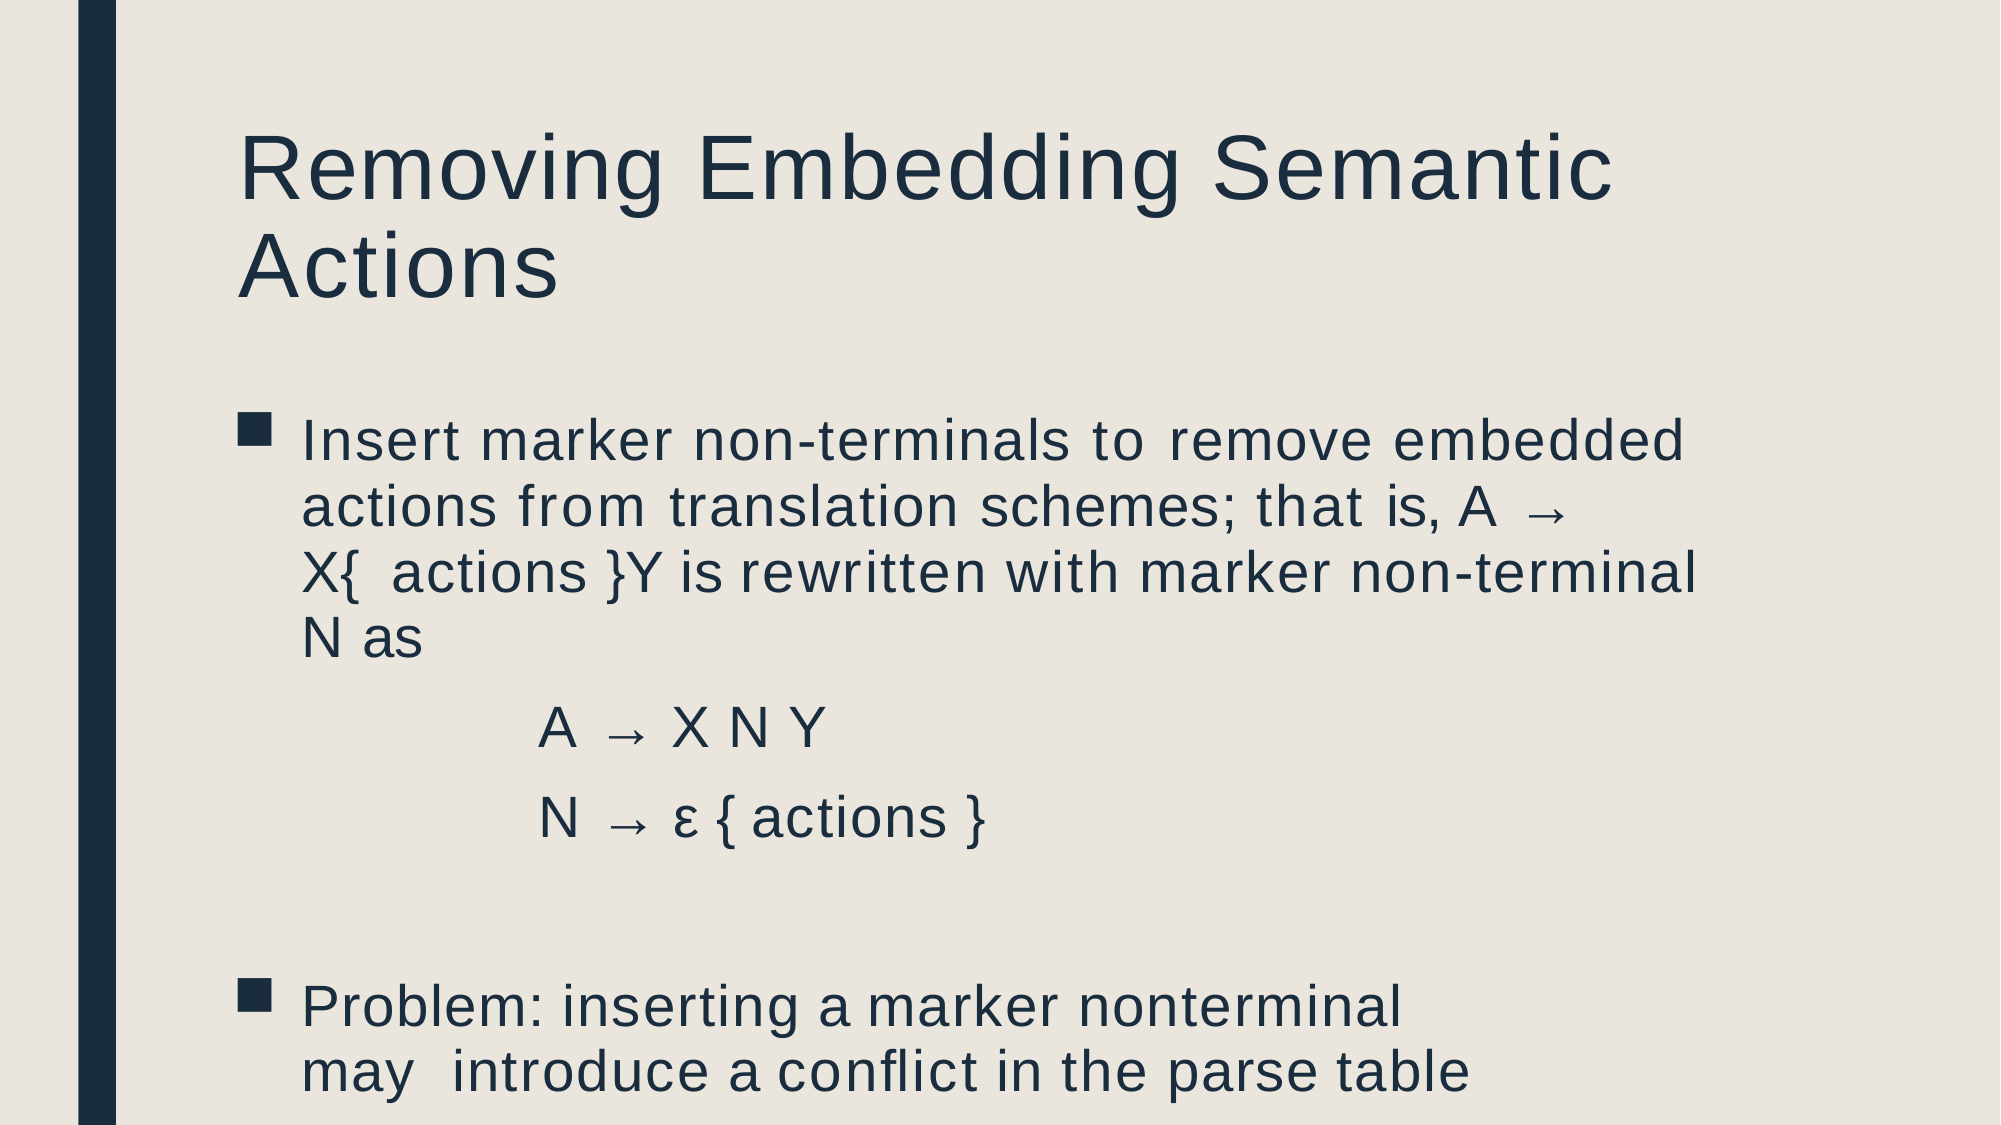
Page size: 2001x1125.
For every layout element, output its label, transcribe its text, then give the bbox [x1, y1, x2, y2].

title Removing Embedding Semantic Actions [236, 104, 1763, 316]
text_box Insert marker non-terminals to remove embedded actions from translation schemes; that is, A → X{ actions }Y is rewritten with marker non-terminal N as A → X N Y N → ε { actions } Problem: inserting a marker nonterminal may introduce a conﬂict in the parse table [230, 398, 1721, 1104]
